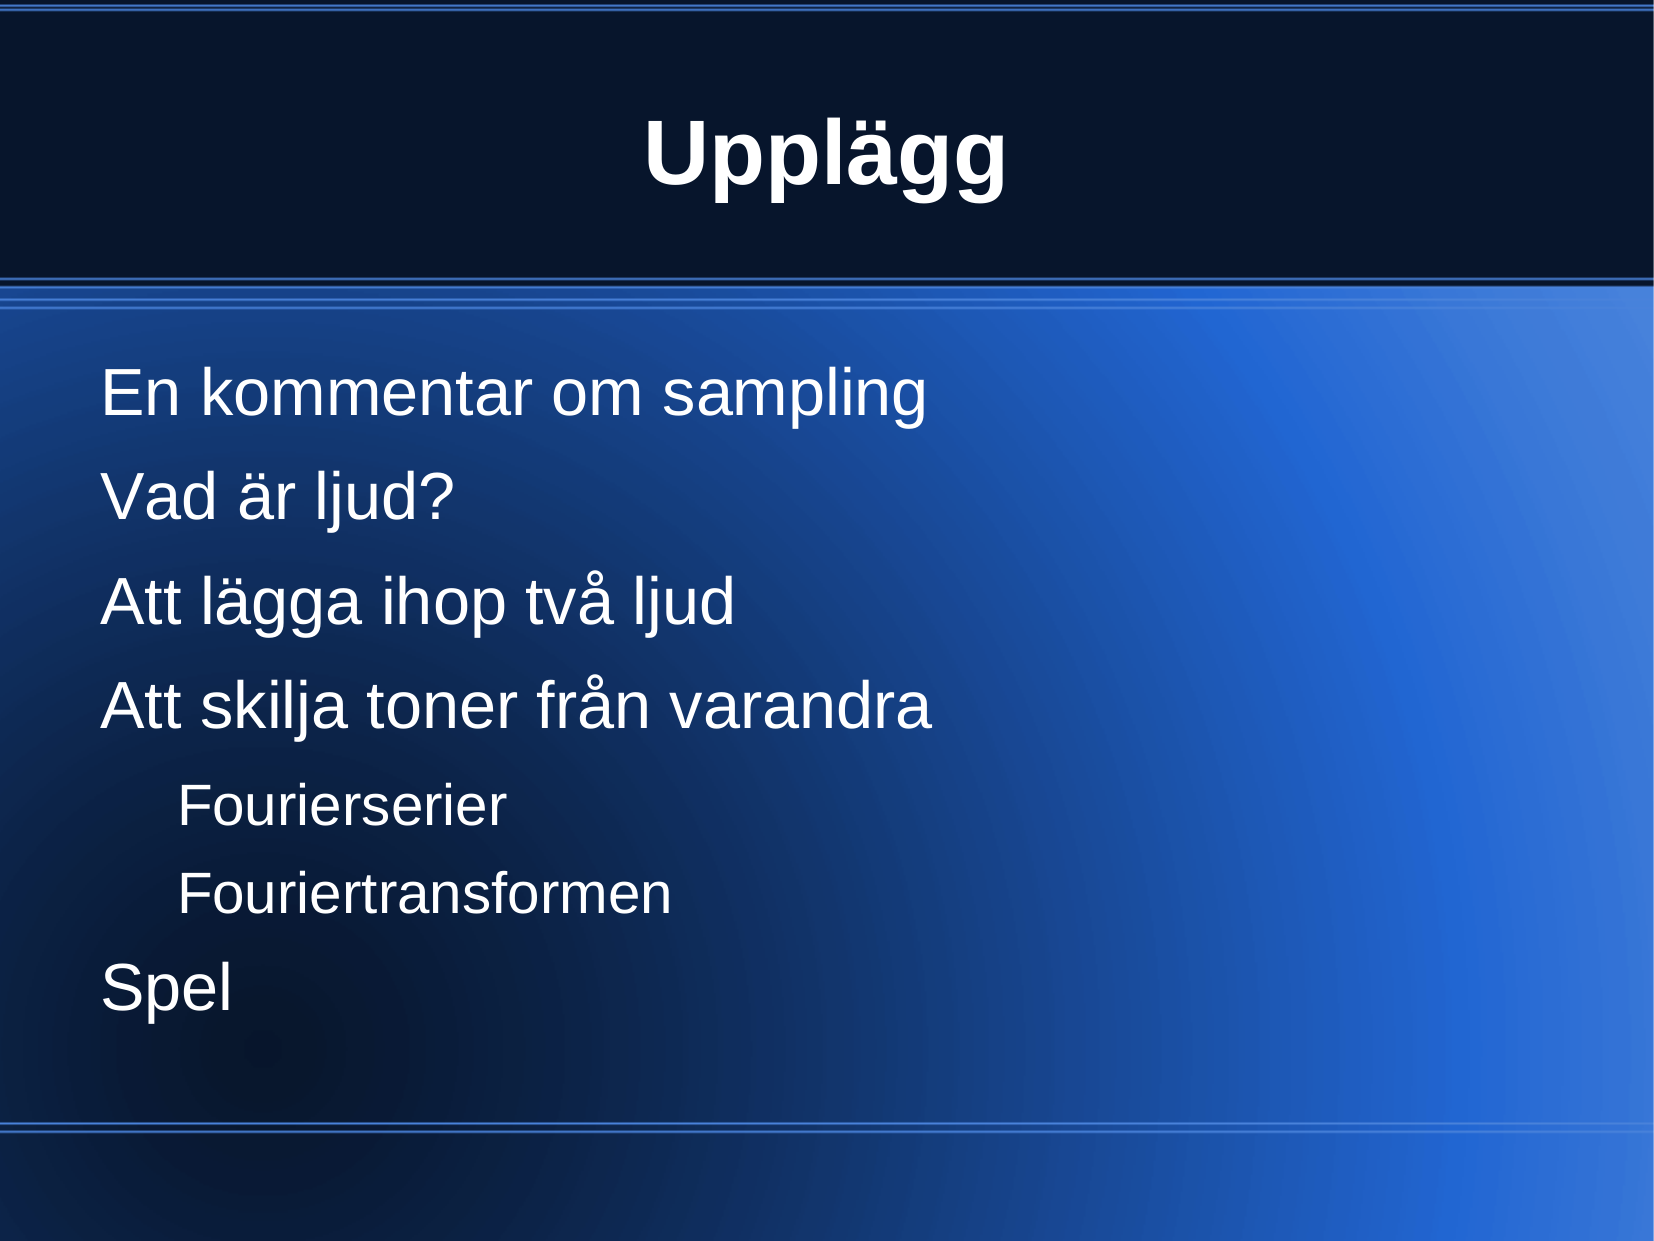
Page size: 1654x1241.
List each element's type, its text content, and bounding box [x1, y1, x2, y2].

list En kommentar om sampling Vad är ljud? Att lägga ihop två ljud Att skilja toner från varandra Fourierserier Fouriertransformen Spel [82, 355, 1571, 1137]
title Upplägg [82, 49, 1571, 257]
picture [0, 0, 1654, 1241]
